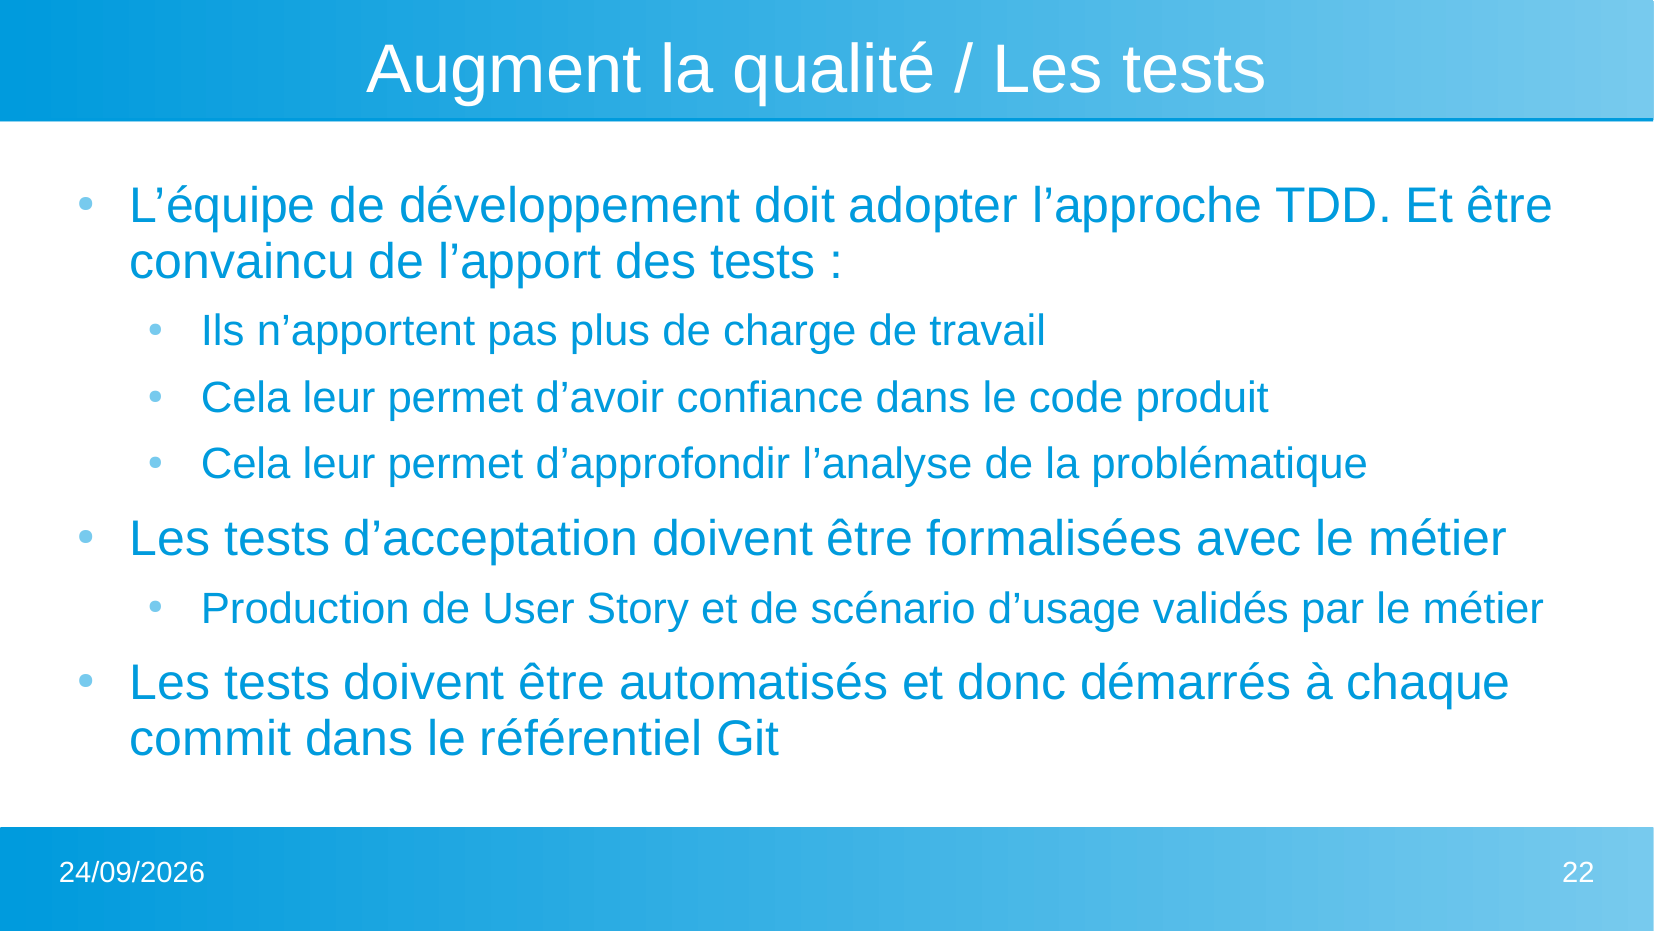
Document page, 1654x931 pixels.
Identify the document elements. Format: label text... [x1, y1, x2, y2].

list L’équipe de développement doit adopter l’approche TDD. Et être convaincu de l’apport des tests : Ils n’apportent pas plus de charge de travail Cela leur permet d’avoir confiance dans le code produit Cela leur permet d’approfondir l’analyse de la problématique Les tests d’acceptation doivent être formalisées avec le métier Production de User Story et de scénario d’usage validés par le métier Les tests doivent être automatisés et donc démarrés à chaque commit dans le référentiel Git [59, 177, 1595, 768]
title Augment la qualité / Les tests [59, 29, 1595, 108]
